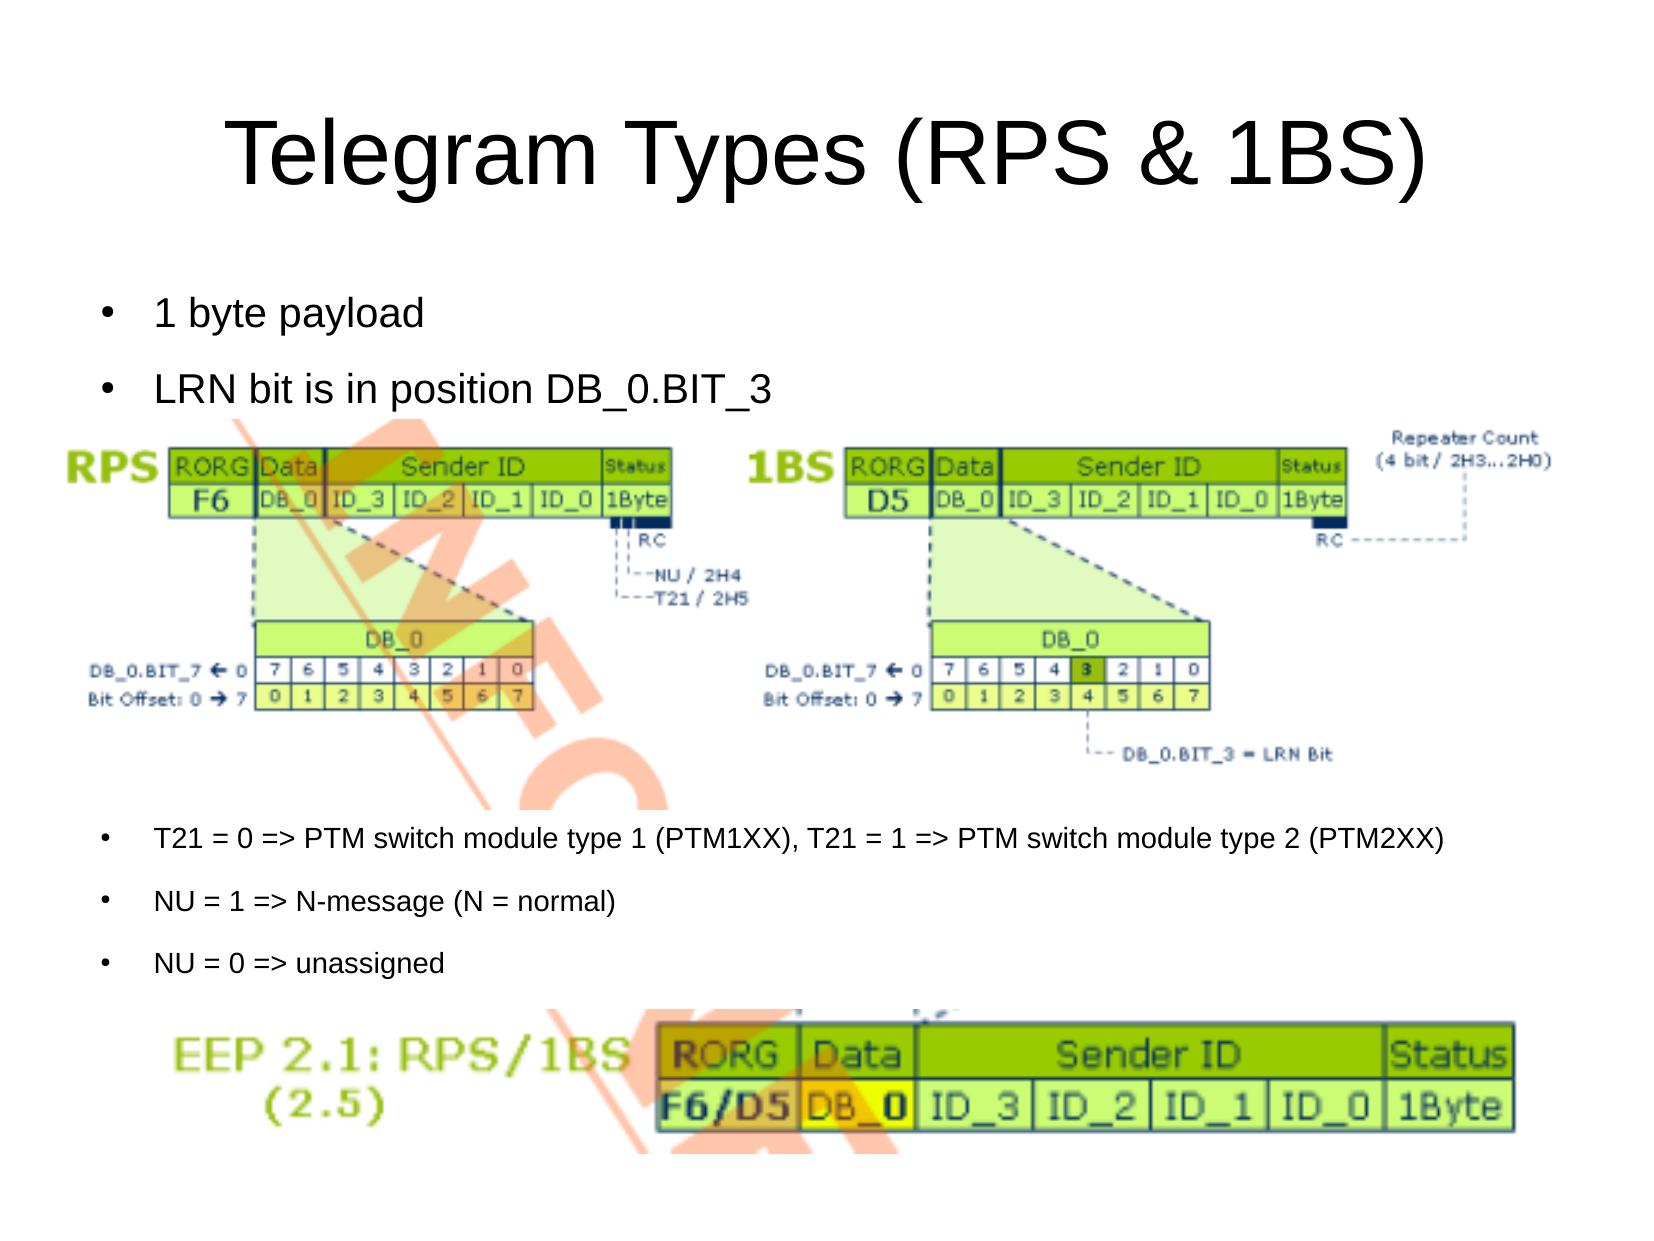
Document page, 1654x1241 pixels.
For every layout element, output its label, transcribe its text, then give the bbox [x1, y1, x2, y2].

title Telegram Types (RPS & 1BS) [82, 49, 1571, 257]
picture [116, 1009, 1546, 1154]
list 1 byte payload LRN bit is in position DB_0.BIT_3 T21 = 0 => PTM switch module type 1 (PTM1XX), T21 = 1 => PTM switch module type 2 (PTM2XX) NU = 1 => N-message (N = normal) NU = 0 => unassigned [82, 290, 1571, 419]
list 1 byte payload LRN bit is in position DB_0.BIT_3 T21 = 0 => PTM switch module type 1 (PTM1XX), T21 = 1 => PTM switch module type 2 (PTM2XX) NU = 1 => N-message (N = normal) NU = 0 => unassigned [82, 810, 1571, 1010]
picture [30, 419, 1611, 810]
